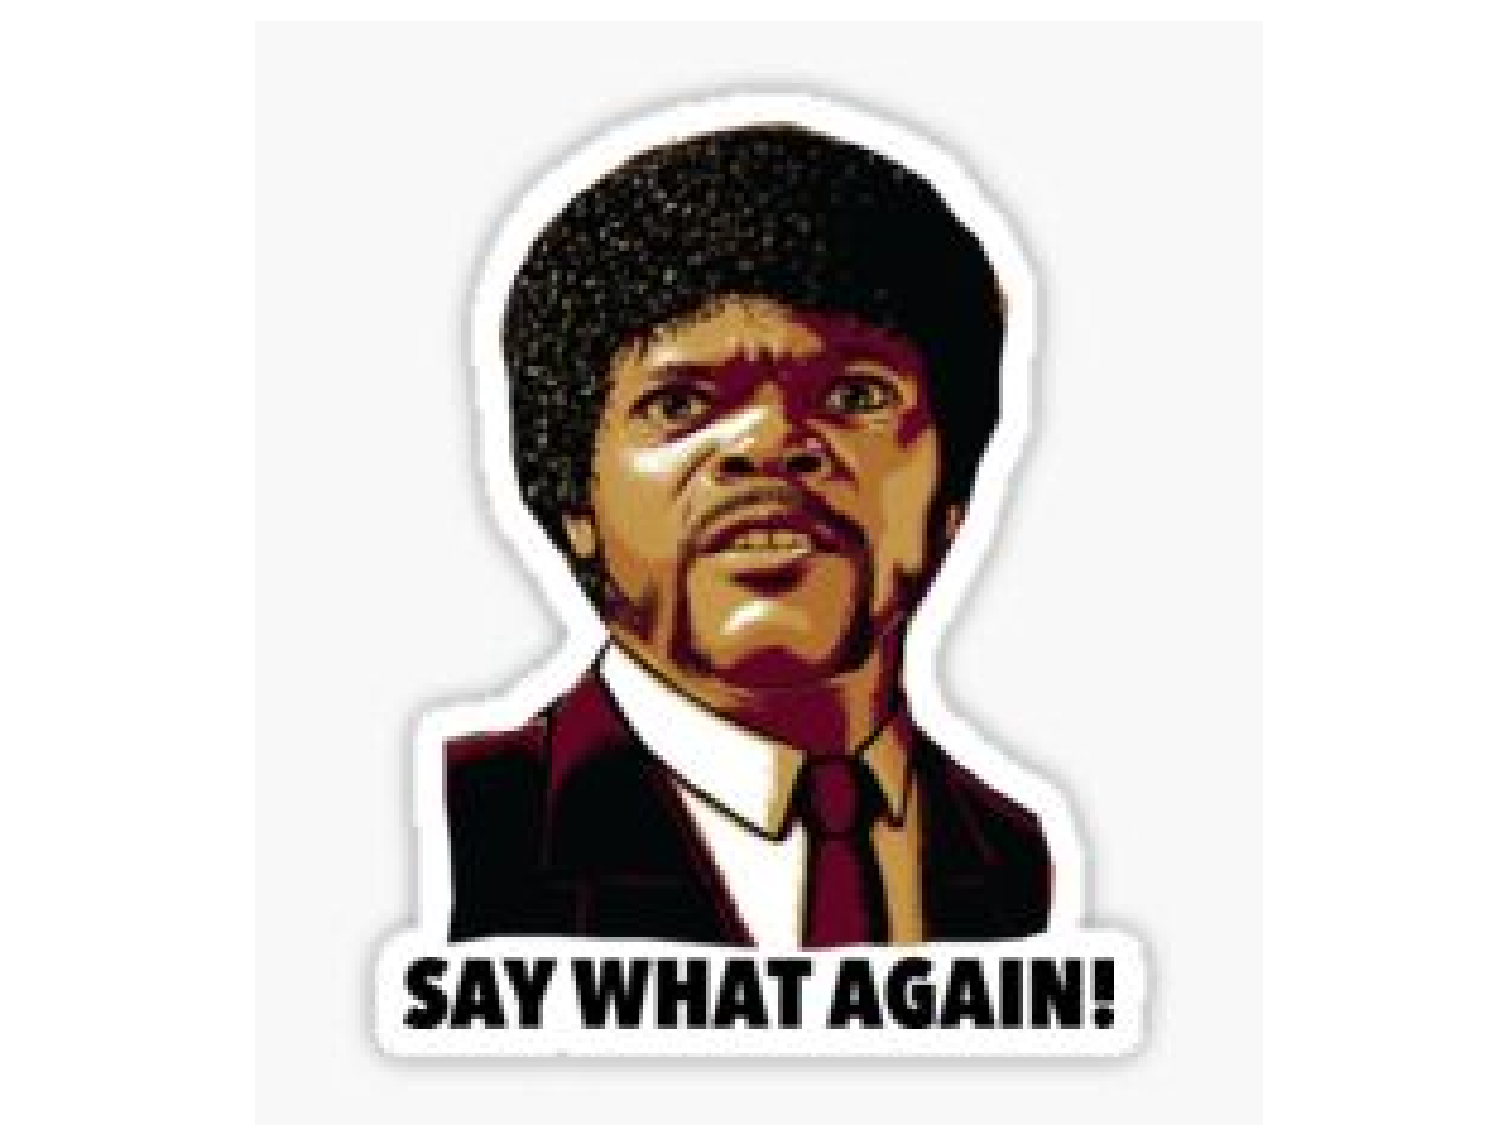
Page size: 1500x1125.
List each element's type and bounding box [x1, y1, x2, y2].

picture [255, 21, 1263, 1125]
